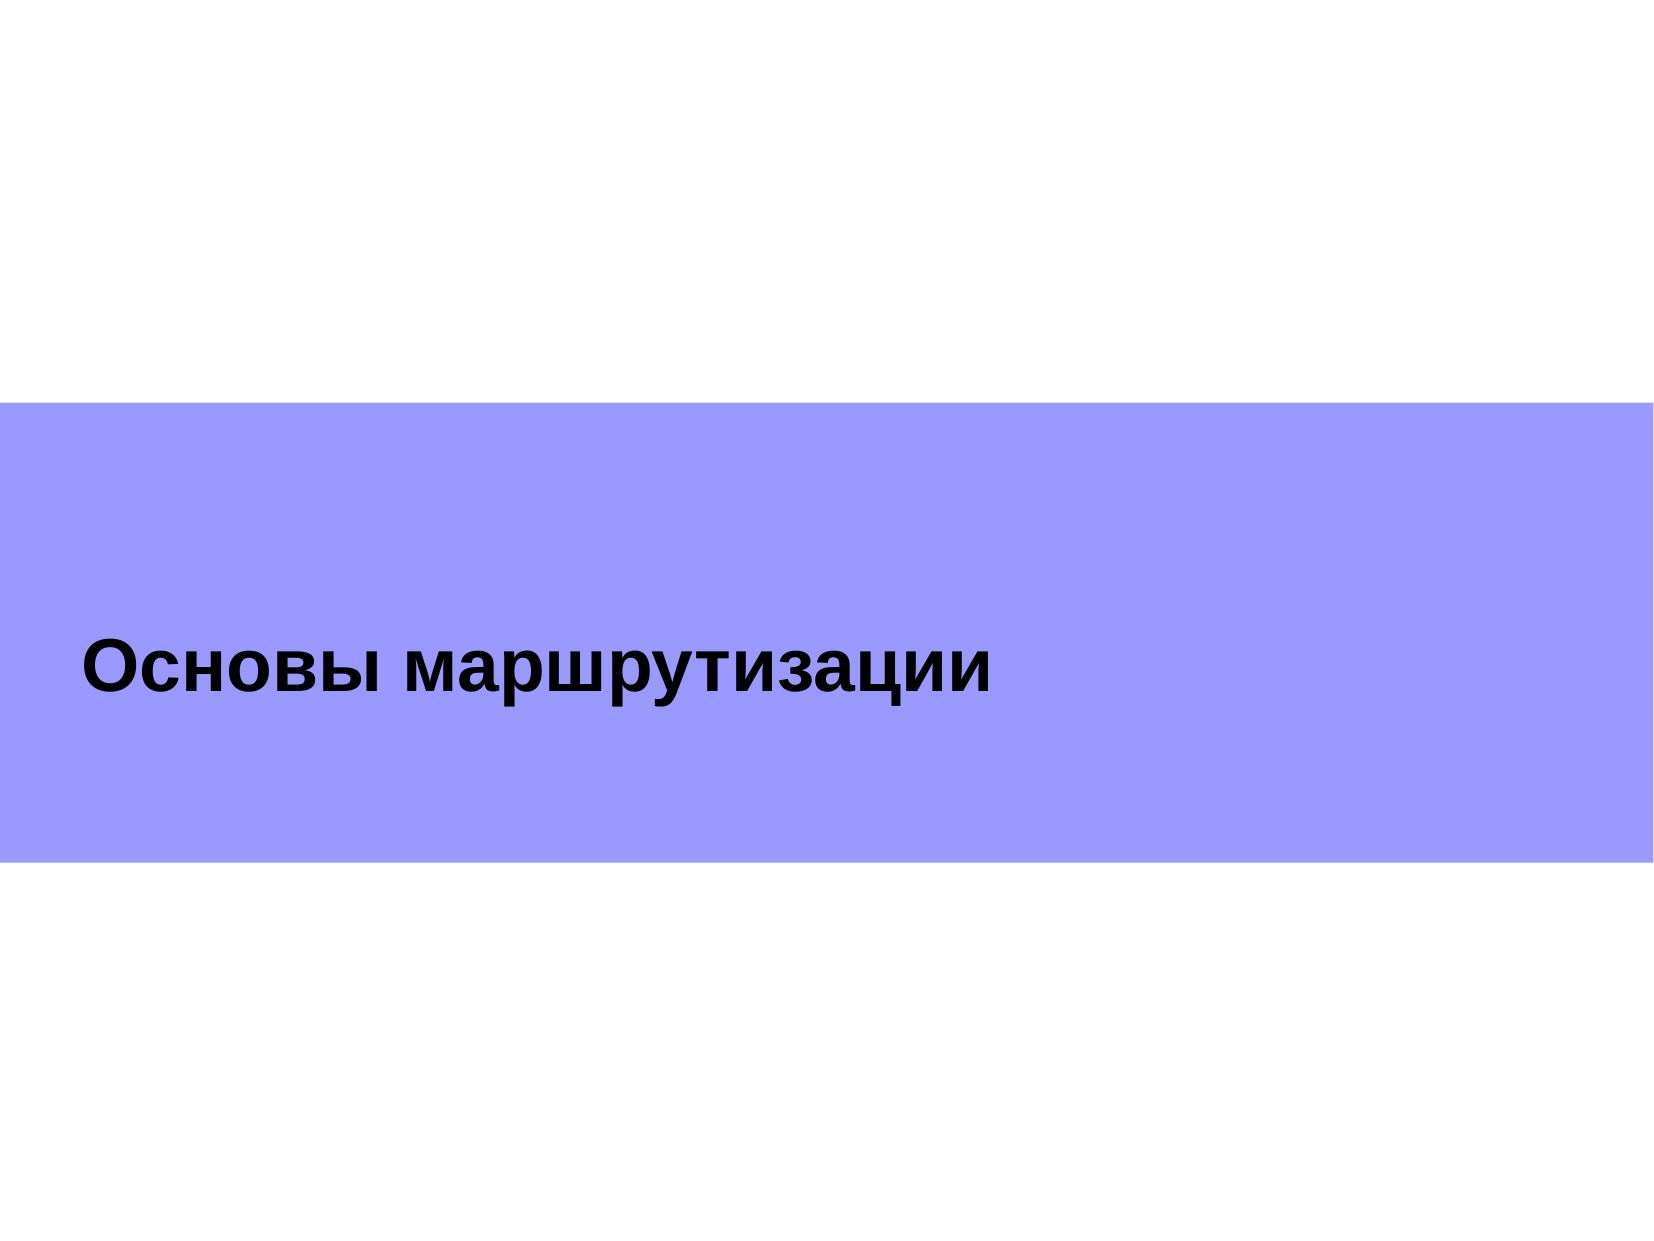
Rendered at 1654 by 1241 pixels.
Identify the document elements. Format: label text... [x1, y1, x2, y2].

text_box Основы маршрутизации [67, 620, 1530, 772]
